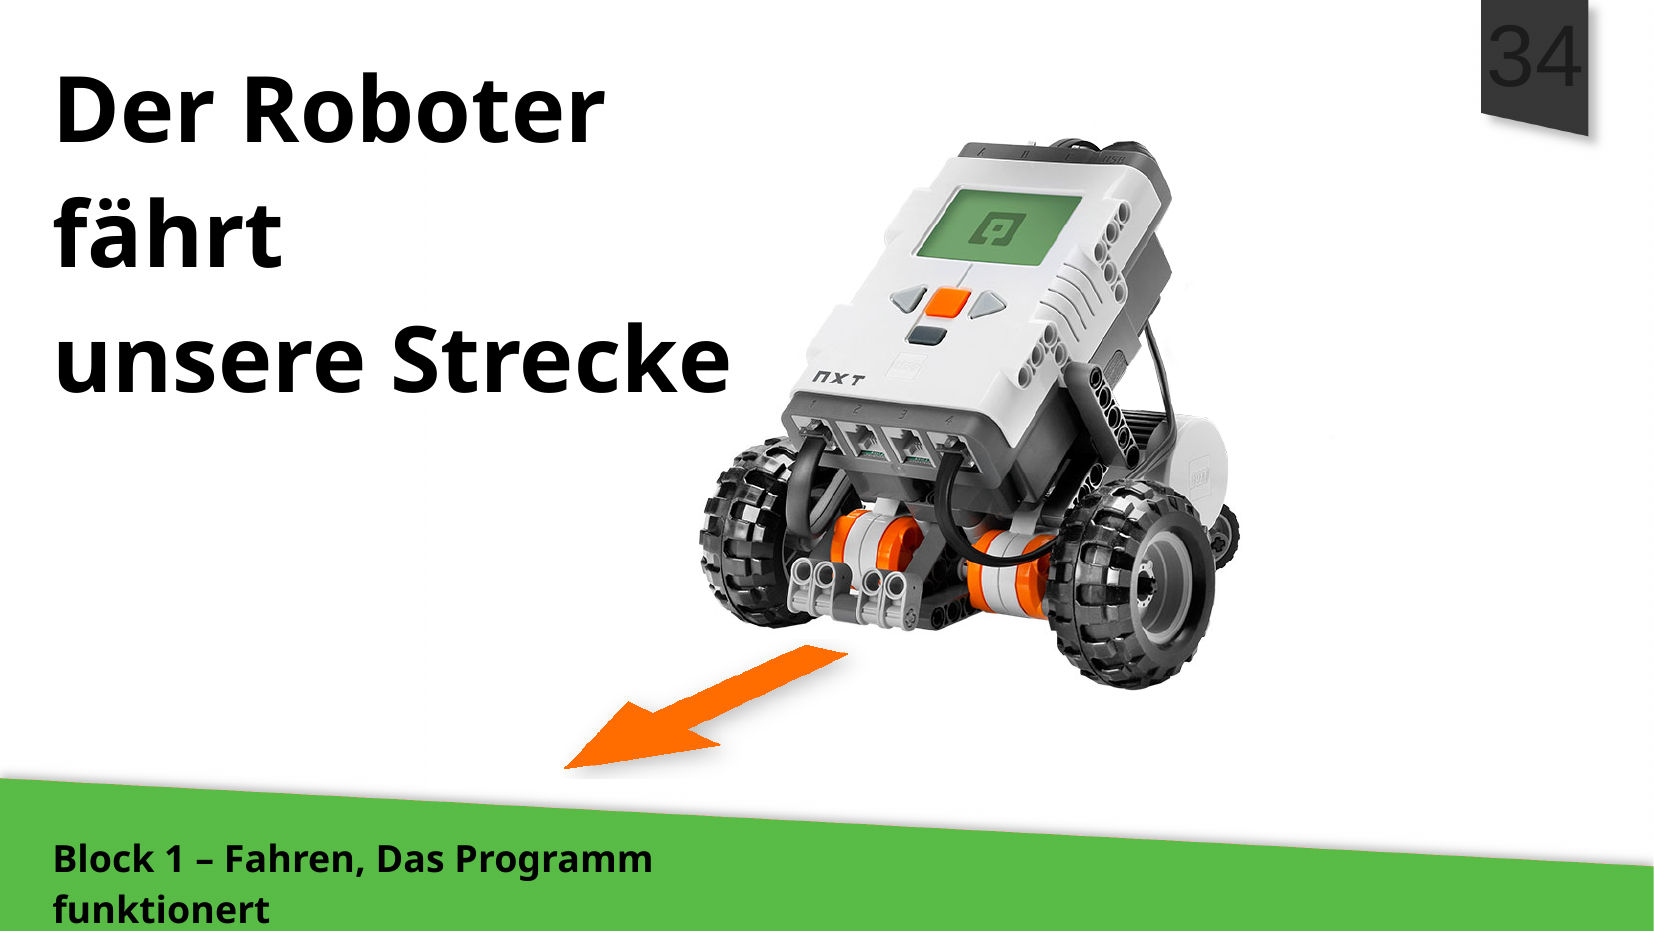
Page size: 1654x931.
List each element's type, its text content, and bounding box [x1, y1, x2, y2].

picture [0, 0, 1654, 931]
text_box Der Roboter fährt unsere Strecke [37, 37, 863, 293]
text_box Block 1 – Fahren, Das Programm funktionert [37, 825, 863, 901]
text_box <number> [923, 0, 1599, 141]
